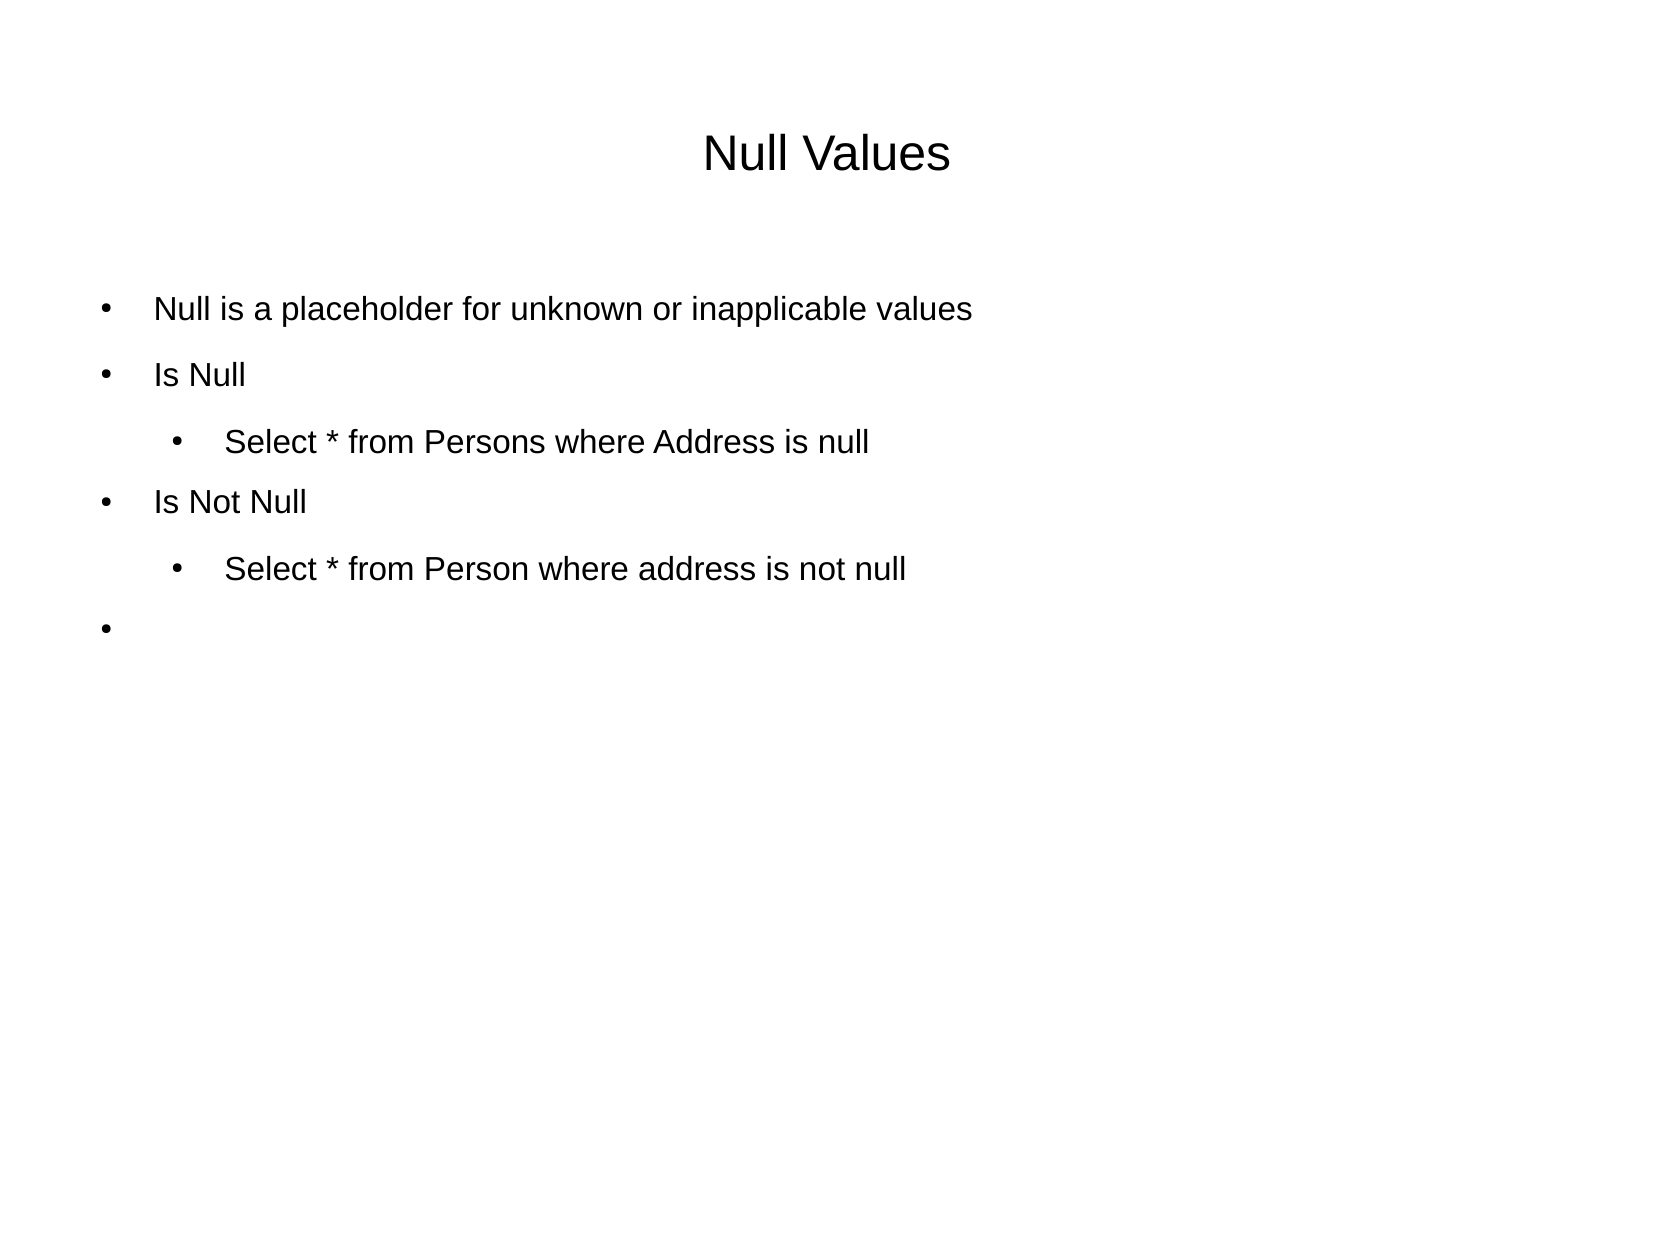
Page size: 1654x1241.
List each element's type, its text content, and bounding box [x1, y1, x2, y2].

list Null is a placeholder for unknown or inapplicable values Is Null Select * from Persons where Address is null Is Not Null Select * from Person where address is not null [82, 290, 1571, 1109]
title Null Values [82, 49, 1571, 257]
